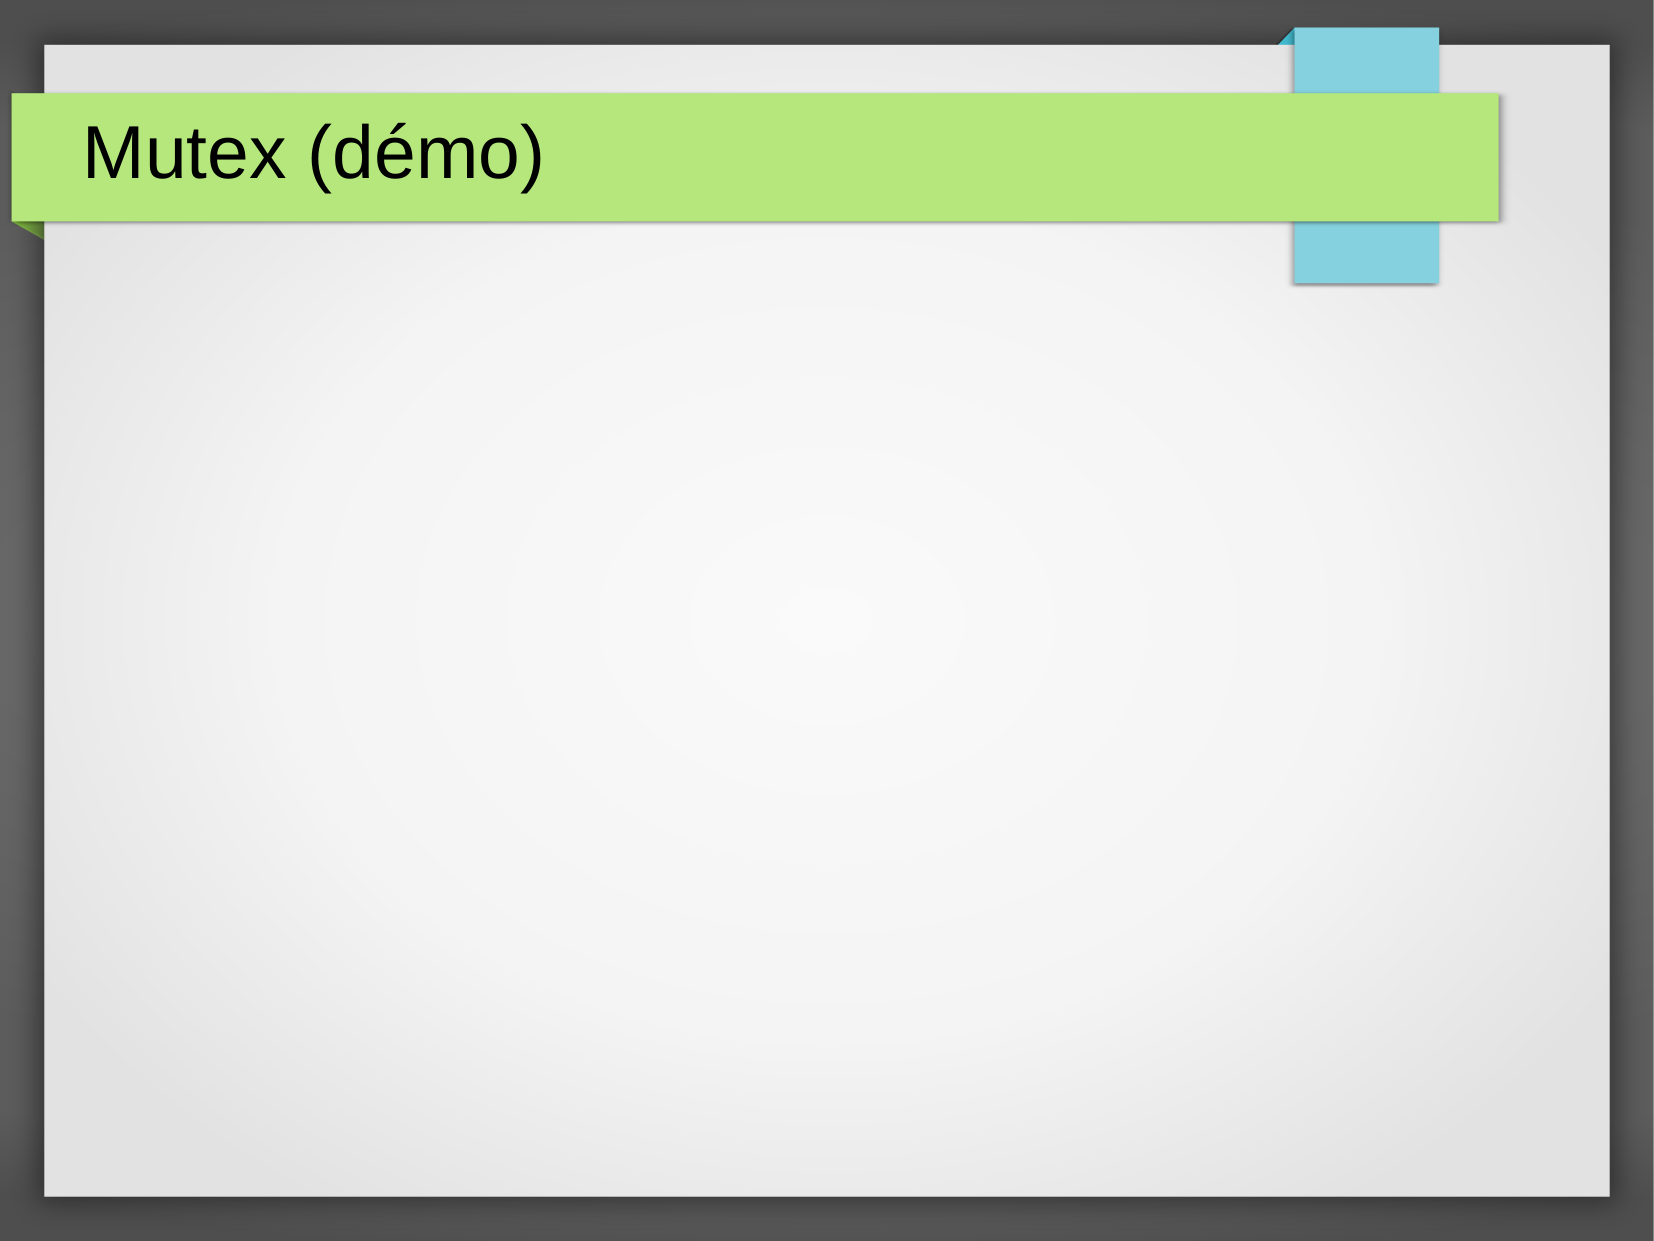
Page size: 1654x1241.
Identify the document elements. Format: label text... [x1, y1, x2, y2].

title Mutex (démo) [82, 49, 1571, 257]
picture [0, 0, 1654, 1241]
